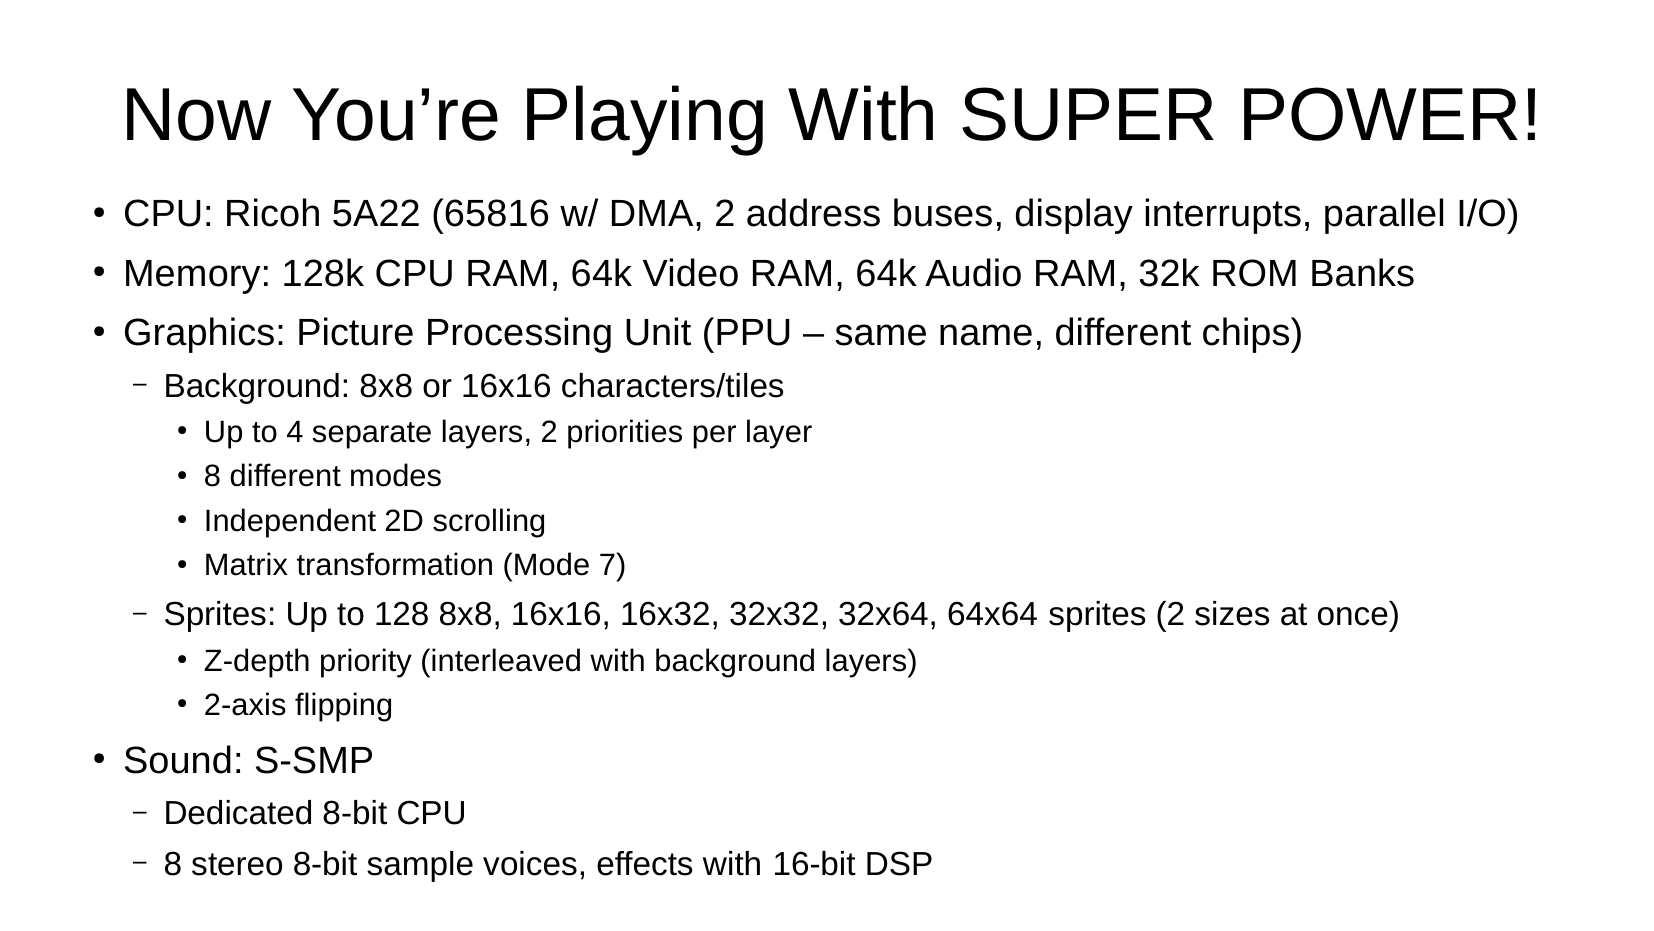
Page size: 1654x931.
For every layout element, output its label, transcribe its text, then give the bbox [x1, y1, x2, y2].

title Now You’re Playing With SUPER POWER! [45, 21, 1621, 208]
list CPU: Ricoh 5A22 (65816 w/ DMA, 2 address buses, display interrupts, parallel I/O) Memory: 128k CPU RAM, 64k Video RAM, 64k Audio RAM, 32k ROM Banks Graphics: Picture Processing Unit (PPU – same name, different chips) Background: 8x8 or 16x16 characters/tiles Up to 4 separate layers, 2 priorities per layer 8 different modes Independent 2D scrolling Matrix transformation (Mode 7) Sprites: Up to 128 8x8, 16x16, 16x32, 32x32, 32x64, 64x64 sprites (2 sizes at once) Z-depth priority (interleaved with background layers) 2-axis flipping Sound: S-SMP Dedicated 8-bit CPU 8 stereo 8-bit sample voices, effects with 16-bit DSP [82, 192, 1571, 898]
